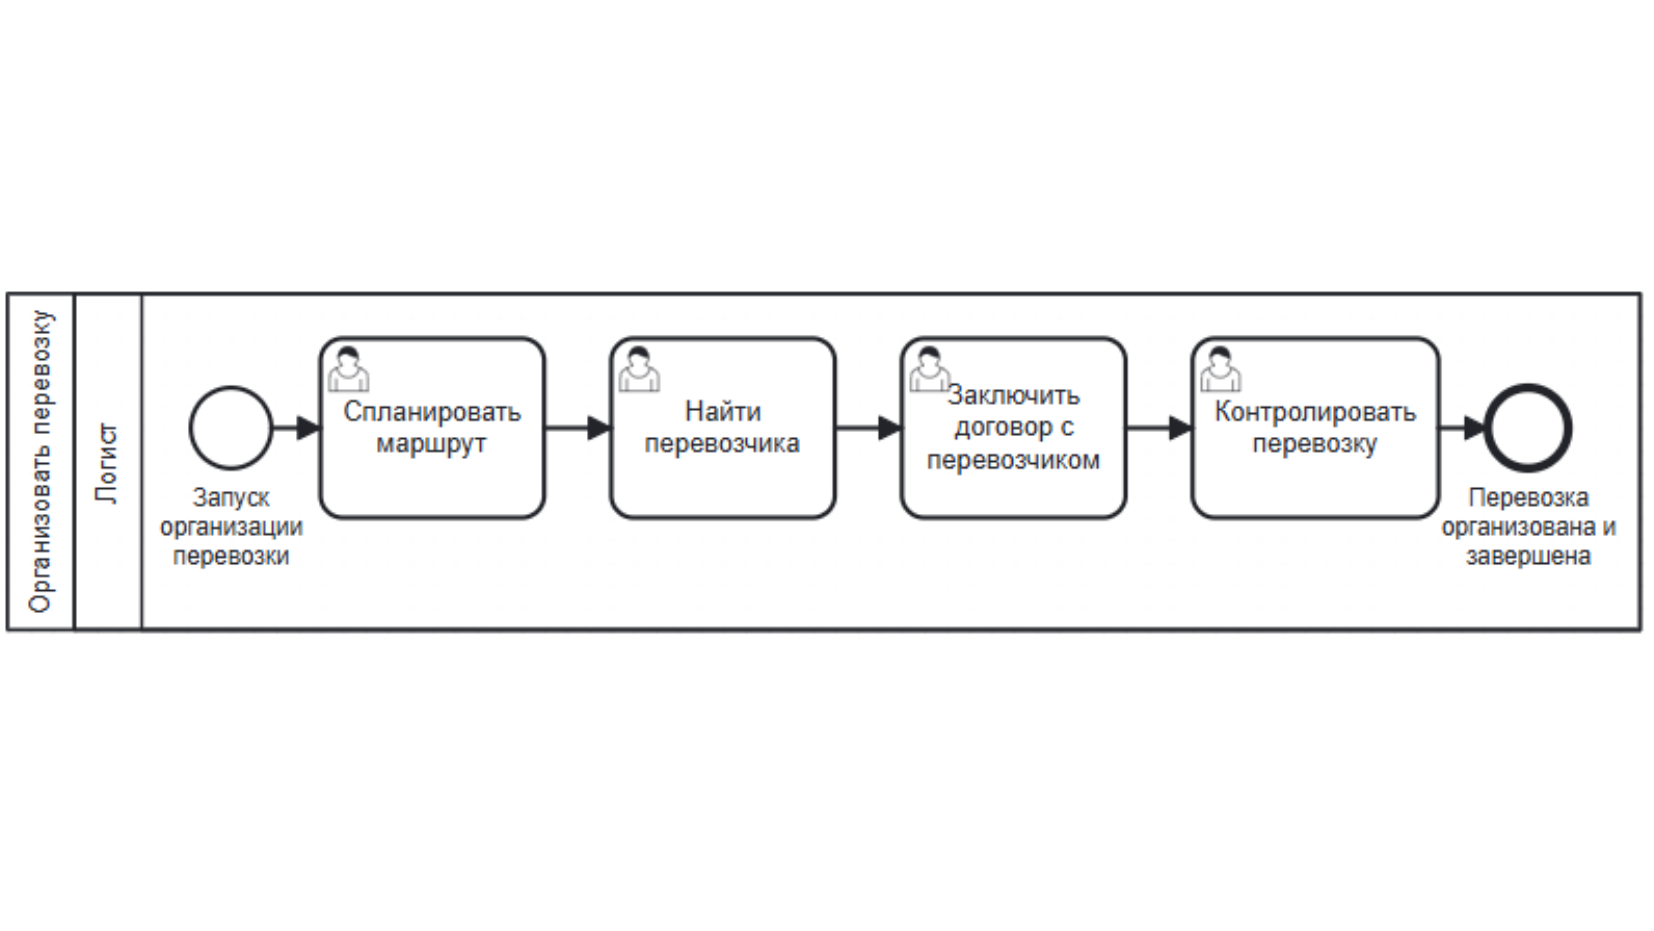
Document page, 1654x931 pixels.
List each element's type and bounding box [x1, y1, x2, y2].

picture [0, 284, 1654, 640]
